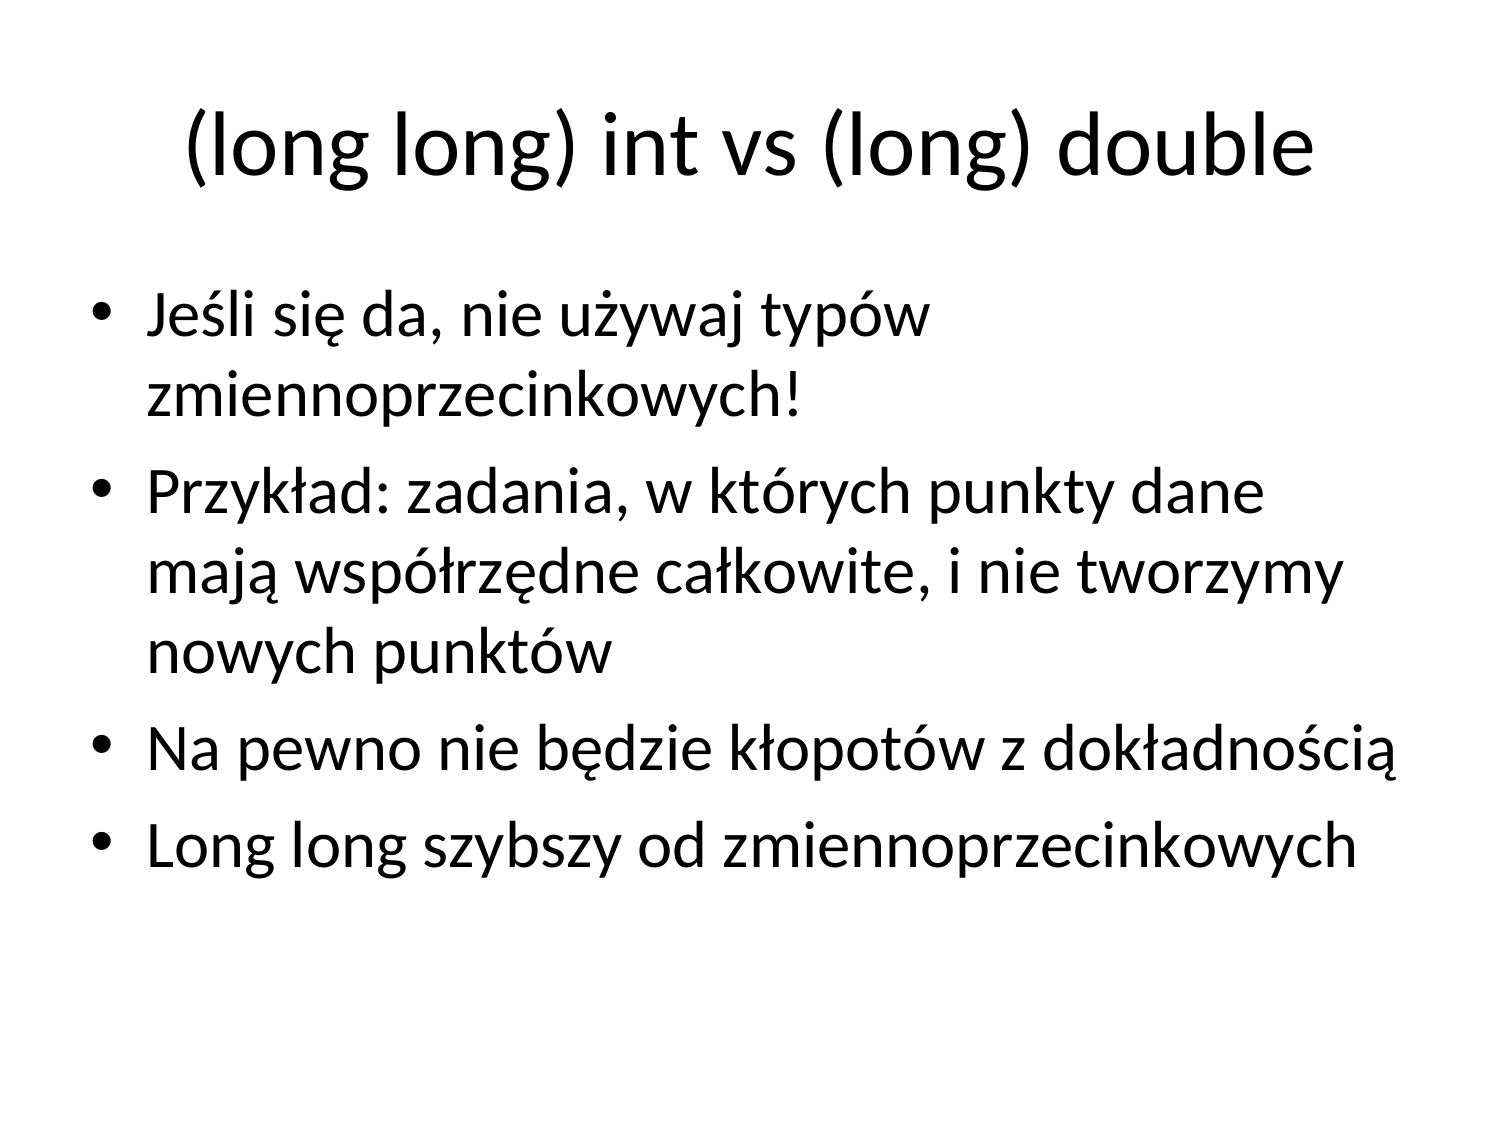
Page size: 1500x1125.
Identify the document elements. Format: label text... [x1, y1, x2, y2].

title (long long) int vs (long) double [75, 45, 1426, 233]
list Jeśli się da, nie używaj typów zmiennoprzecinkowych! Przykład: zadania, w których punkty dane mają współrzędne całkowite, i nie tworzymy nowych punktów Na pewno nie będzie kłopotów z dokładnością Long long szybszy od zmiennoprzecinkowych [75, 262, 1426, 1005]
